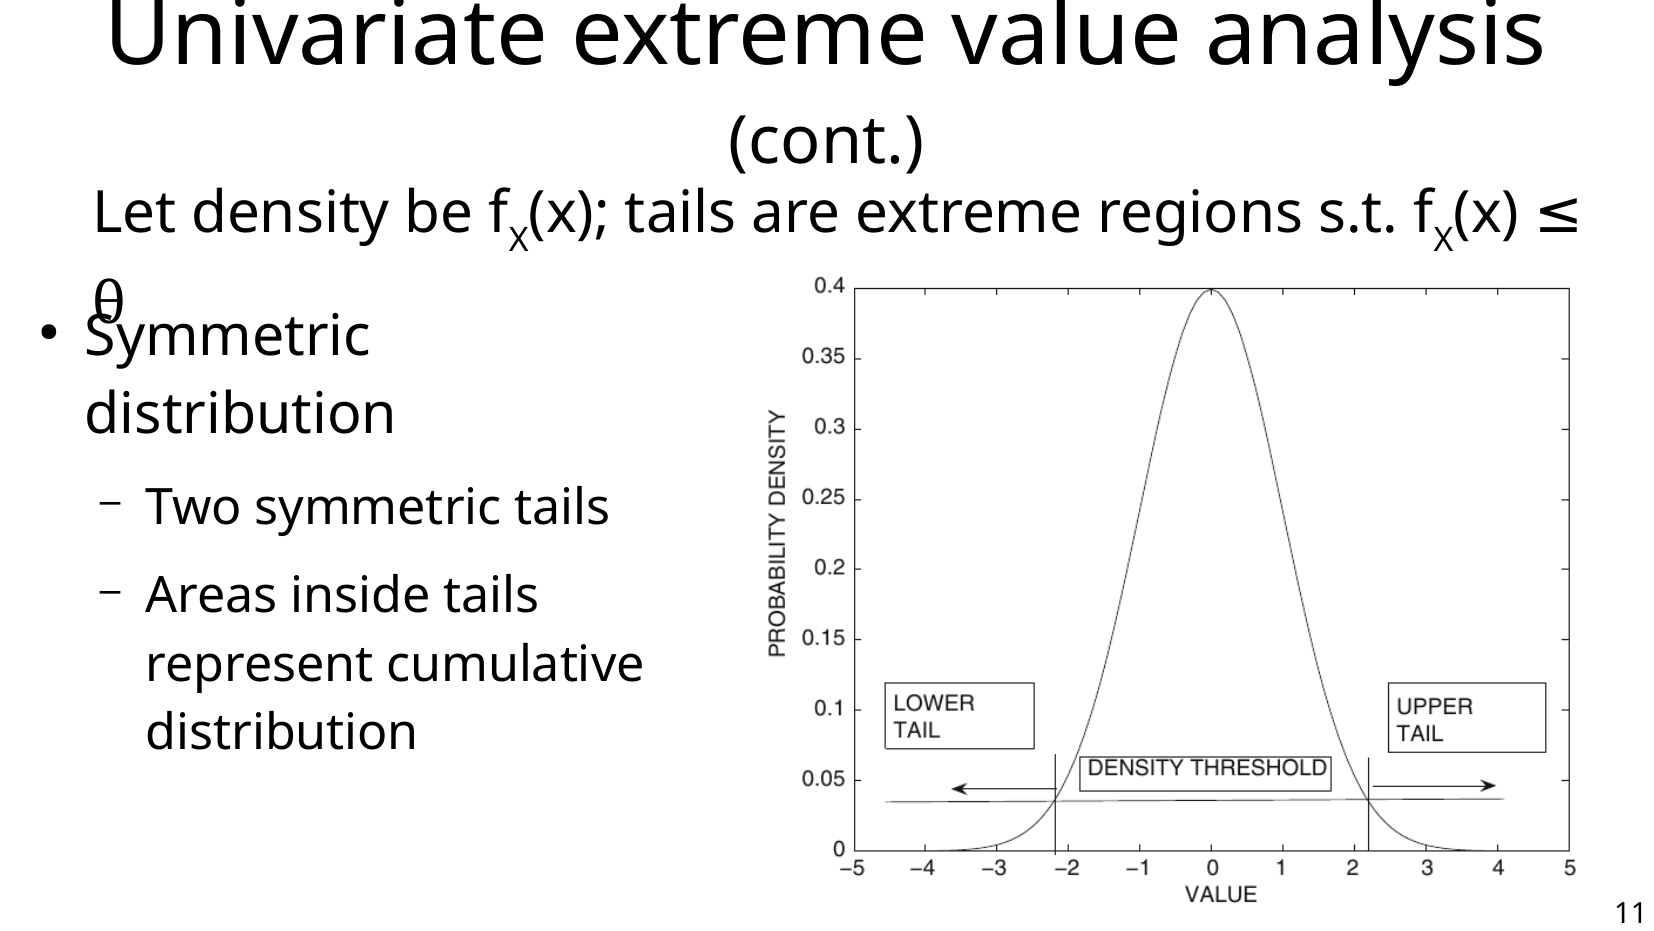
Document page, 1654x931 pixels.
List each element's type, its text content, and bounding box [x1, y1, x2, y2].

title Univariate extreme value analysis (cont.) [4, 1, 1650, 148]
list Let density be fX(x); tails are extreme regions s.t. fX(x) ≤ θ [21, 170, 1628, 378]
picture [745, 261, 1584, 915]
list Symmetric distribution Two symmetric tails Areas inside tails represent cumulative distribution [23, 294, 649, 834]
